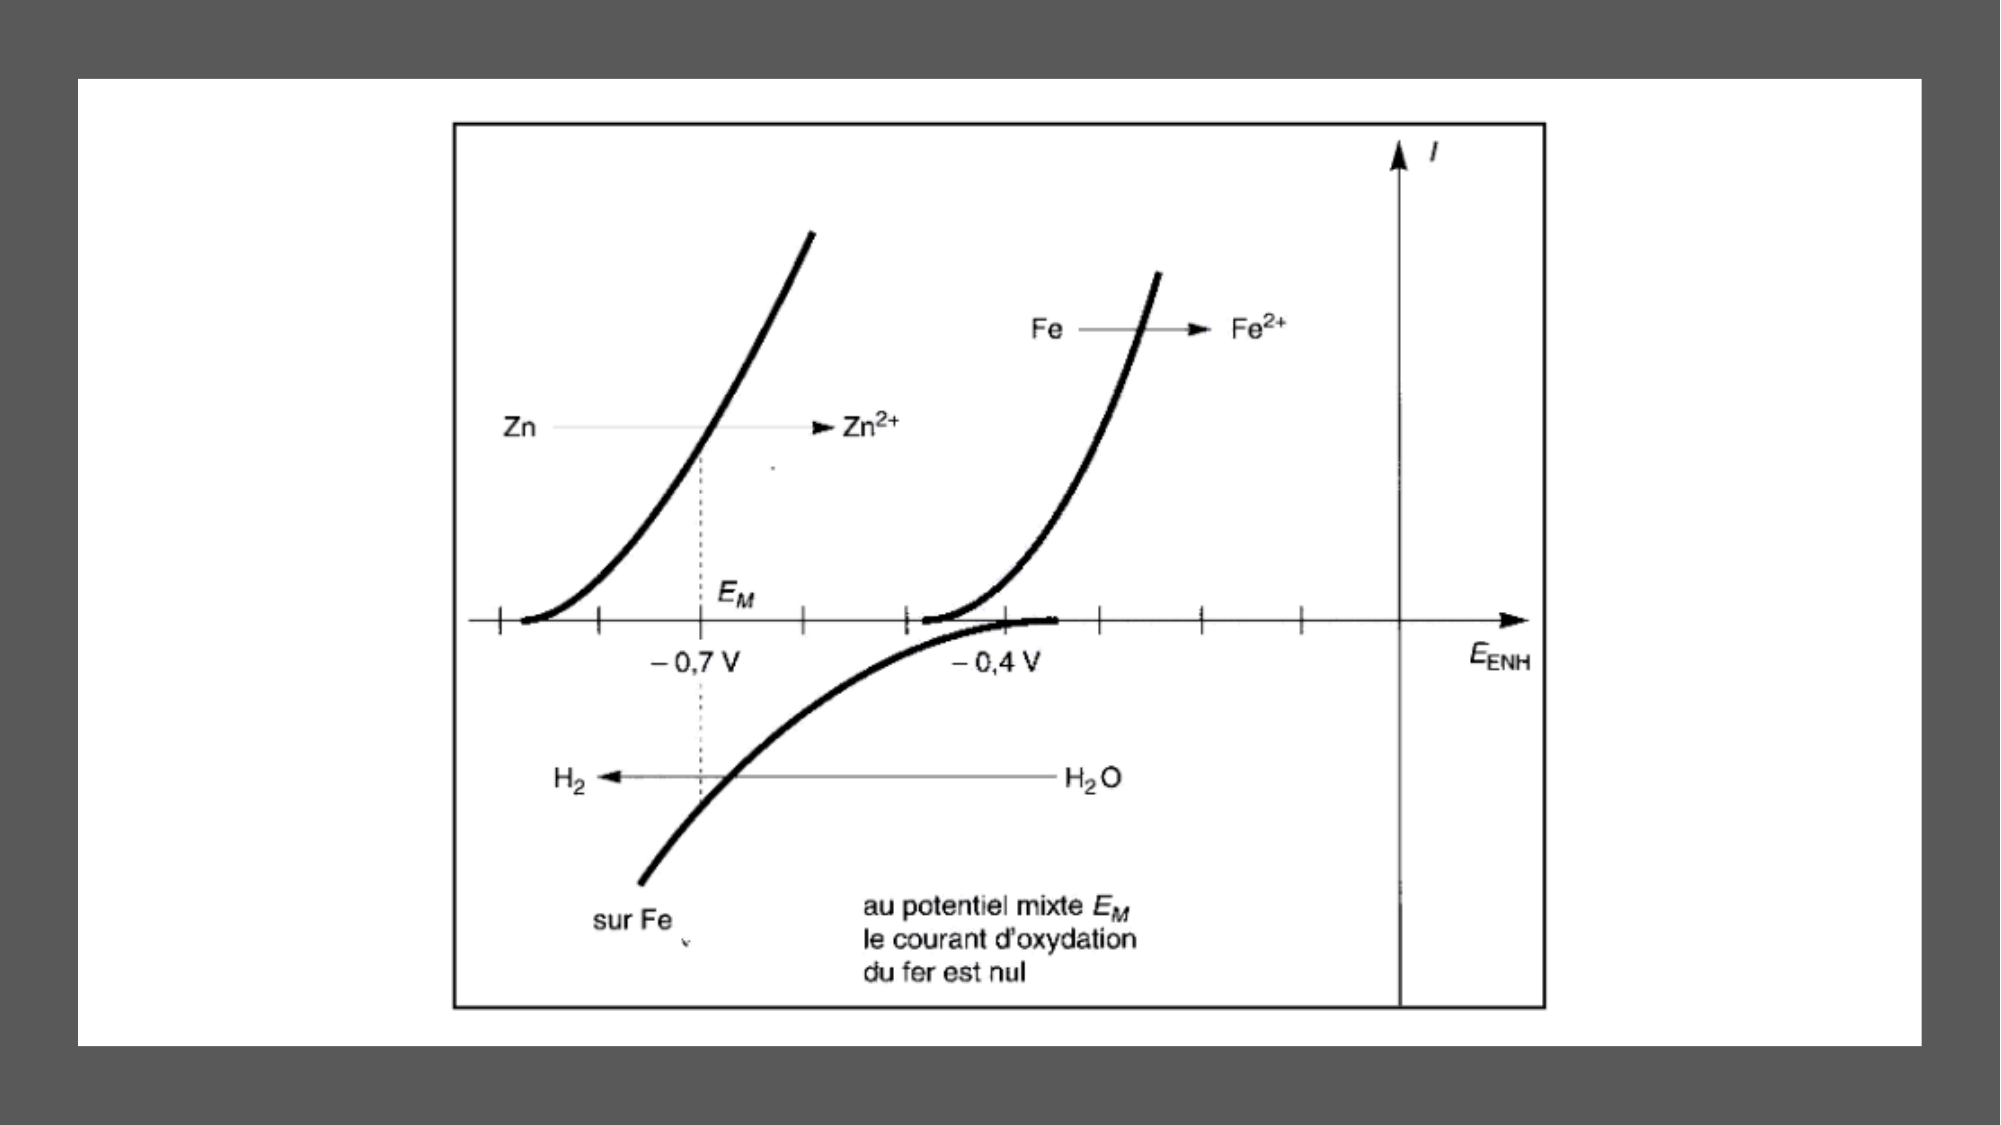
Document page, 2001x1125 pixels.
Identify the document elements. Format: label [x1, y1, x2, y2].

picture [441, 105, 1559, 1020]
text_box [0, 0, 2000, 1125]
